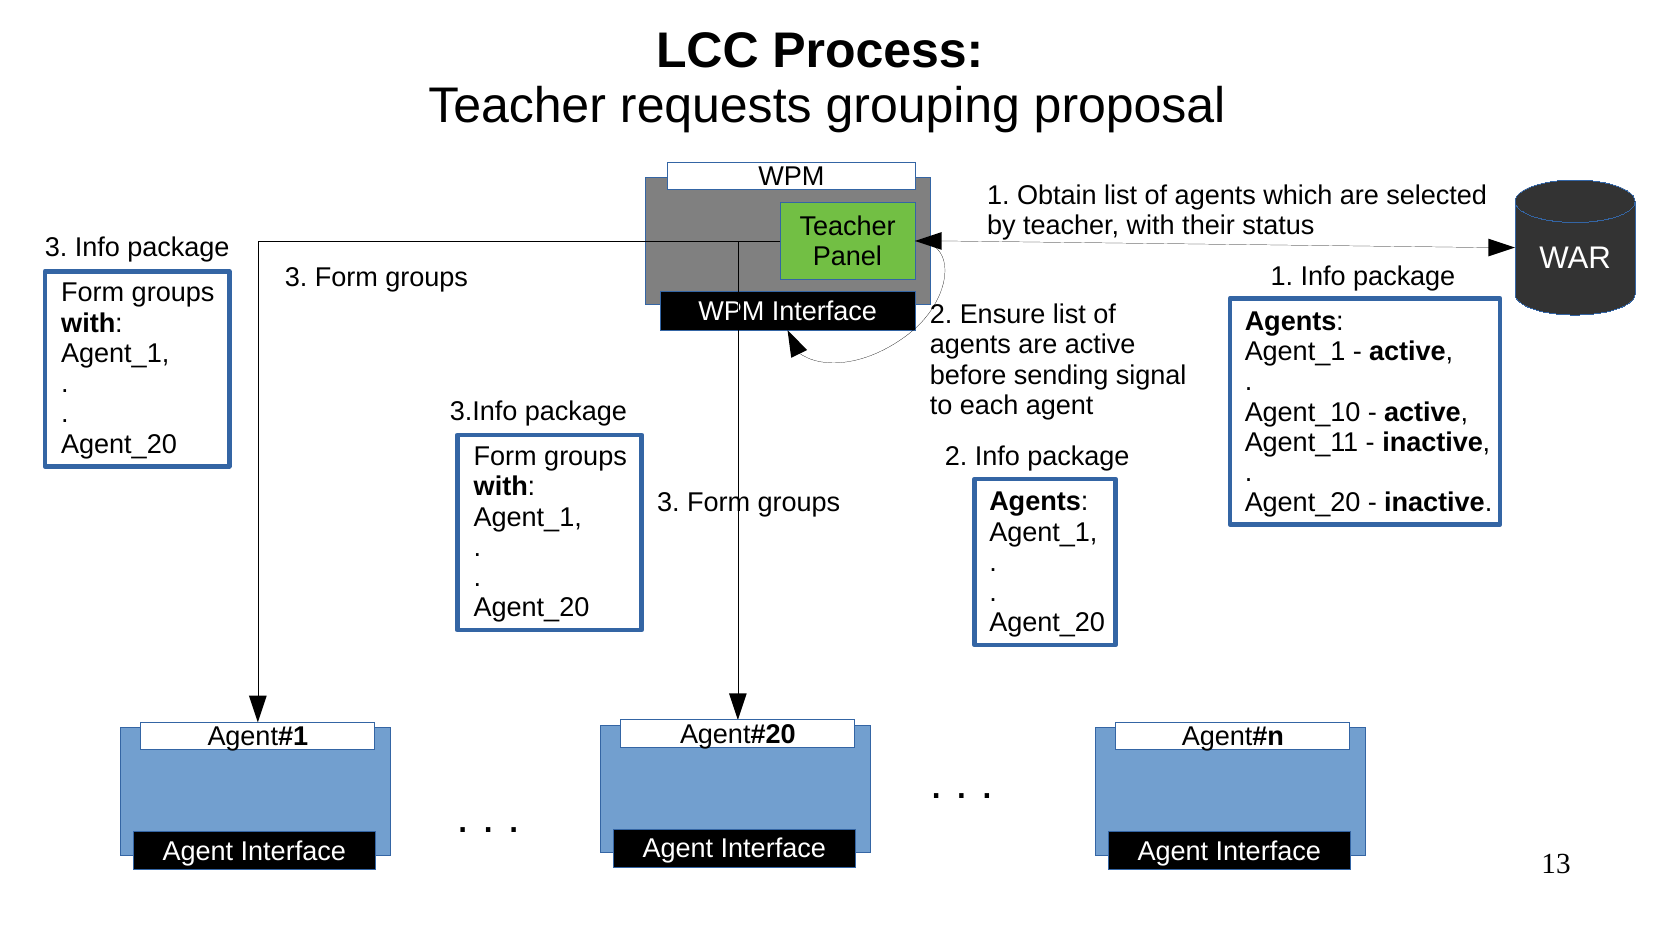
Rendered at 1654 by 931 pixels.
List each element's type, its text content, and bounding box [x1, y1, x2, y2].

text_box 2. Info package [930, 433, 1145, 479]
text_box Teacher Panel [780, 202, 916, 280]
text_box Agents: Agent_1 - active, . Agent_10 - active, Agent_11 - inactive, . Agent_20 - inactive. [1230, 298, 1515, 526]
text_box [645, 177, 931, 241]
text_box 3. Form groups [642, 480, 738, 526]
text_box Agent#1 [140, 722, 375, 750]
text_box . . . [915, 750, 1021, 837]
text_box WPM Interface [739, 291, 915, 331]
text_box 1. Info package [1255, 253, 1471, 299]
text_box 3.Info package [435, 388, 642, 434]
text_box 2. Ensure list of agents are active before sending signal to each agent [915, 291, 1202, 428]
text_box Agent#20 [620, 719, 855, 748]
text_box [739, 242, 931, 291]
text_box WAR [1515, 180, 1636, 316]
text_box Form groups with: Agent_1, . . Agent_20 [458, 434, 642, 631]
text_box [1095, 727, 1366, 856]
text_box [120, 727, 391, 856]
text_box 1. Obtain list of agents which are selected by teacher, with their status [972, 172, 1509, 248]
text_box [600, 725, 871, 853]
text_box 3. Info package [30, 224, 245, 271]
text_box Agent Interface [613, 829, 856, 868]
text_box 3. Form groups [739, 480, 856, 526]
text_box Agent#n [1115, 722, 1350, 750]
text_box Agent Interface [1108, 831, 1351, 870]
text_box . . . [441, 783, 547, 871]
text_box WPM [667, 162, 916, 190]
text_box Agent Interface [133, 831, 376, 870]
title LCC Process: Teacher requests grouping proposal [82, 0, 1571, 156]
text_box Agents: Agent_1, . . Agent_20 [974, 479, 1125, 646]
text_box 3. Form groups [270, 254, 483, 301]
text_box WPM Interface [660, 291, 738, 331]
text_box [645, 242, 738, 305]
text_box Form groups with: Agent_1, . . Agent_20 [46, 271, 230, 467]
